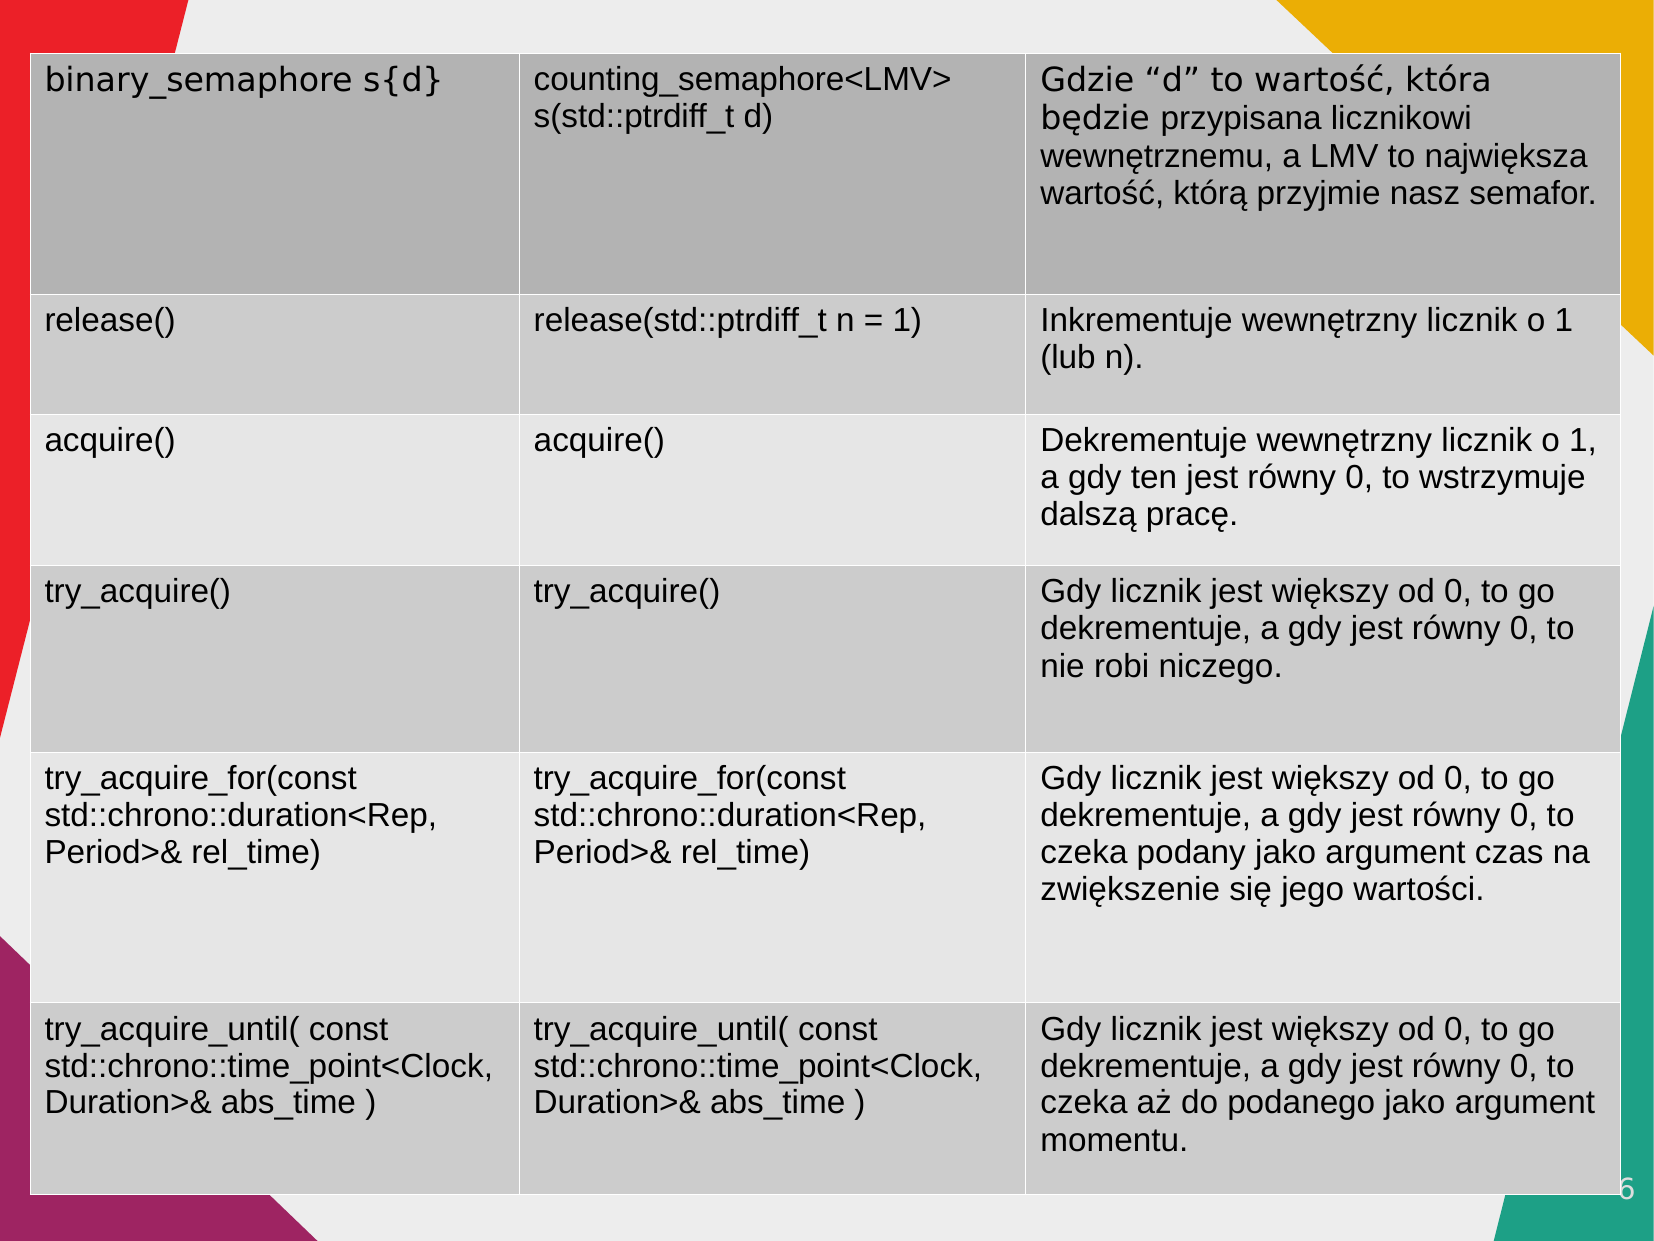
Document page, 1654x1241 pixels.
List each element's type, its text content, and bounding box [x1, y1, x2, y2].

table_header counting_semaphore<LMV> s(std::ptrdiff_t d) [520, 54, 1025, 294]
table_cell try_acquire_for(const std::chrono::duration<Rep, Period>& rel_time) [520, 753, 1025, 1002]
table_cell acquire() [31, 415, 519, 565]
table_cell Inkrementuje wewnętrzny licznik o 1 (lub n). [1026, 295, 1620, 414]
table_cell release() [31, 295, 519, 414]
table_header binary_semaphore s{d} [31, 54, 519, 294]
table_cell acquire() [520, 415, 1025, 565]
table_cell try_acquire() [31, 566, 519, 752]
table_cell try_acquire_until( const std::chrono::time_point<Clock, Duration>& abs_time ) [31, 1003, 519, 1194]
table_cell Gdy licznik jest większy od 0, to go dekrementuje, a gdy jest równy 0, to czeka podany jako argument czas na zwiększenie się jego wartości. [1026, 753, 1620, 1002]
table_cell Dekrementuje wewnętrzny licznik o 1, a gdy ten jest równy 0, to wstrzymuje dalszą pracę. [1026, 415, 1620, 565]
table_cell Gdy licznik jest większy od 0, to go dekrementuje, a gdy jest równy 0, to nie robi niczego. [1026, 566, 1620, 752]
table_cell try_acquire_for(const std::chrono::duration<Rep, Period>& rel_time) [31, 753, 519, 1002]
table_cell try_acquire() [520, 566, 1025, 752]
table_cell Gdy licznik jest większy od 0, to go dekrementuje, a gdy jest równy 0, to czeka aż do podanego jako argument momentu. [1026, 1003, 1620, 1194]
table_cell release(std::ptrdiff_t n = 1) [520, 295, 1025, 414]
table_cell try_acquire_until( const std::chrono::time_point<Clock, Duration>& abs_time ) [520, 1003, 1025, 1194]
table_header Gdzie “d” to wartość, która będzie przypisana licznikowi wewnętrznemu, a LMV to największa wartość, którą przyjmie nasz semafor. [1026, 54, 1620, 294]
